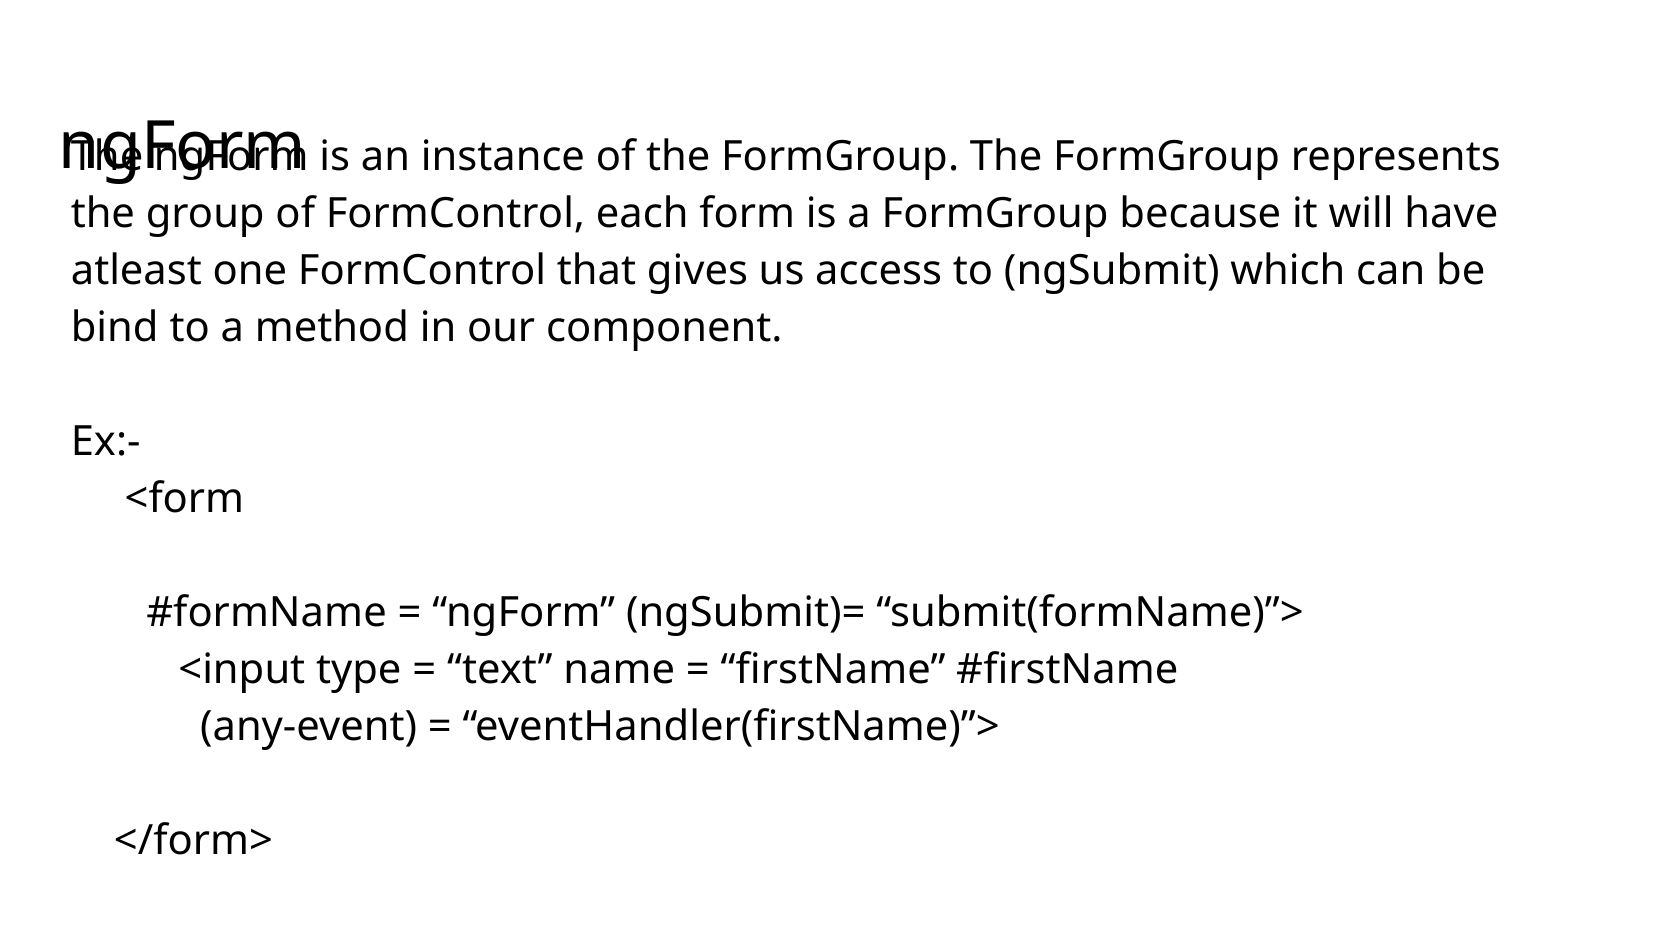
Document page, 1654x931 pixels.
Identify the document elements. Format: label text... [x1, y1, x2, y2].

subtitle The ngForm is an instance of the FormGroup. The FormGroup represents the group of FormControl, each form is a FormGroup because it will have atleast one FormControl that gives us access to (ngSubmit) which can be bind to a method in our component. Ex:- <form #formName = “ngForm” (ngSubmit)= “submit(formName)”> <input type = “text” name = “firstName” #firstName (any-event) = “eventHandler(firstName)”> </form> [70, 224, 1560, 768]
title ngForm [59, 84, 355, 201]
